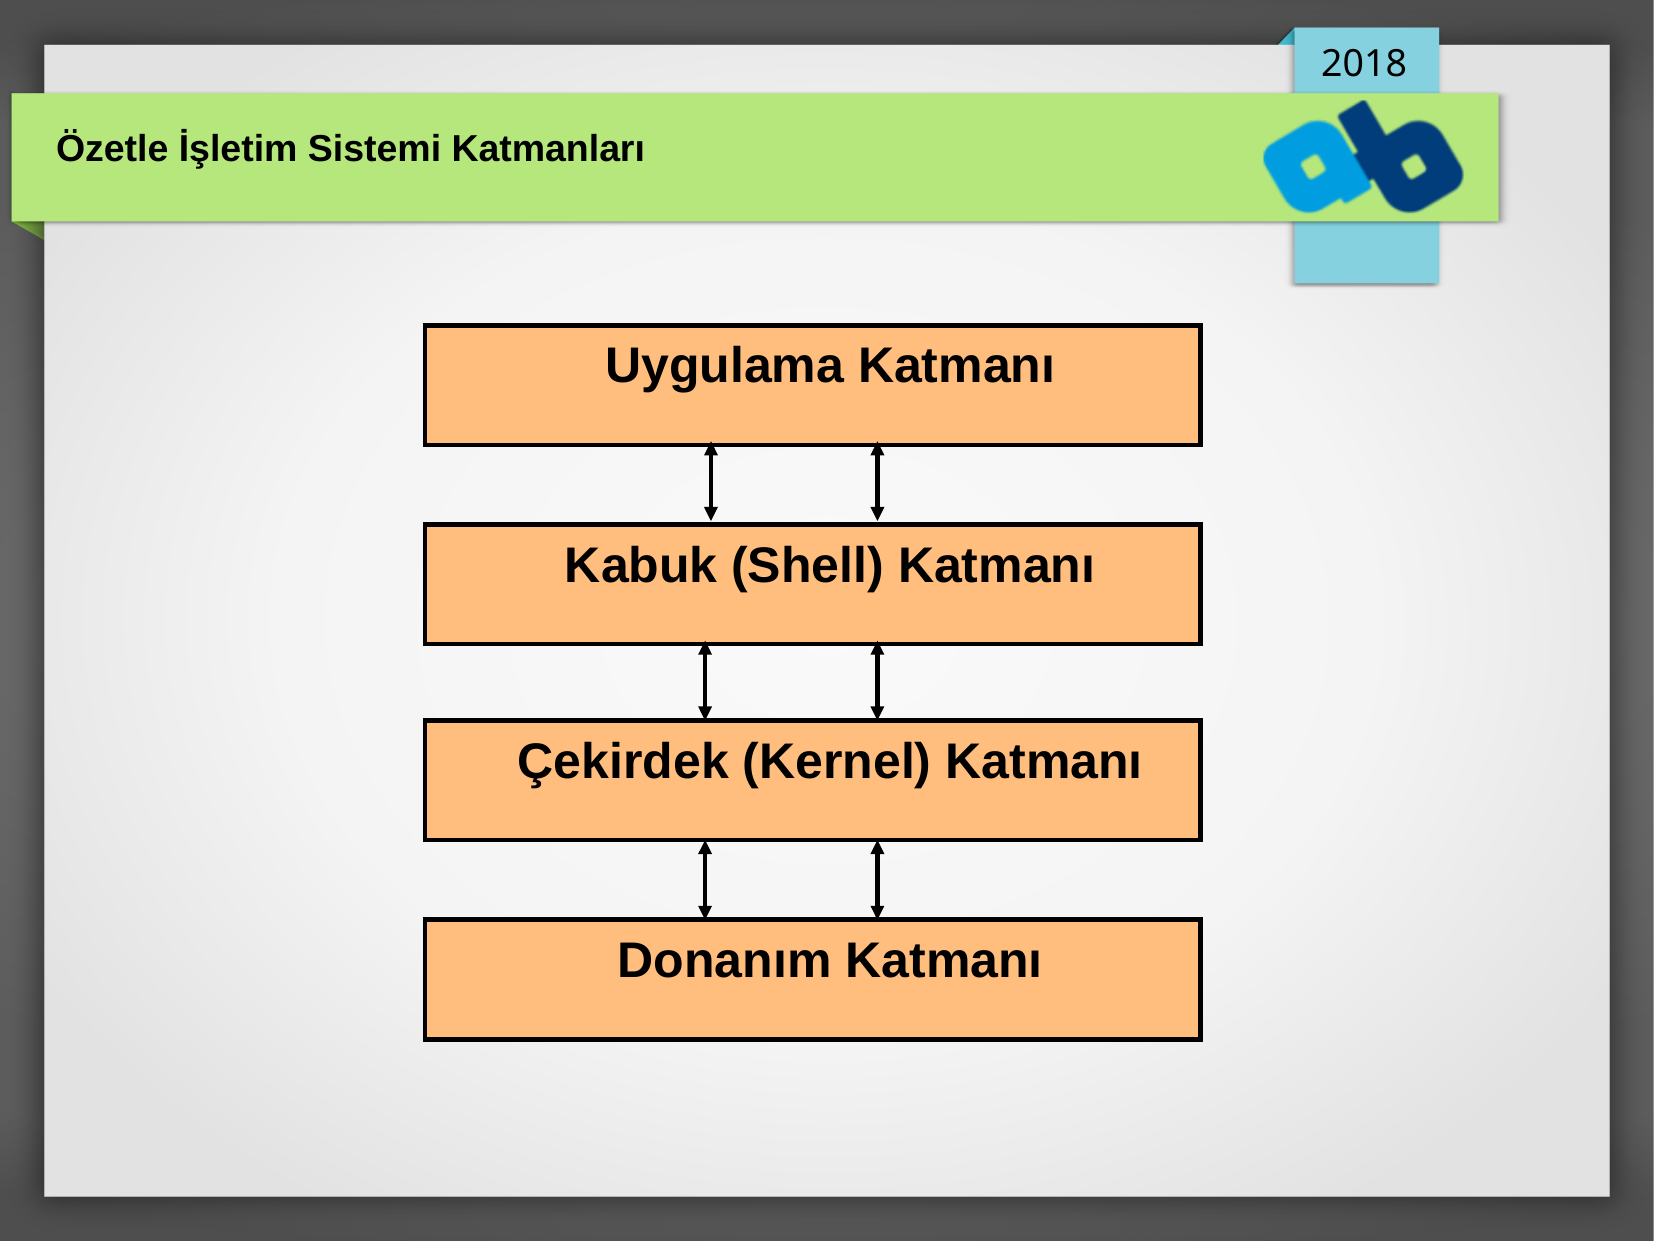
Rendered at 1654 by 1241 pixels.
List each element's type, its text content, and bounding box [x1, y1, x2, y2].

text_box Çekirdek (Kernel) Katmanı [425, 720, 1201, 841]
text_box Donanım Katmanı [425, 919, 1201, 1040]
text_box Uygulama Katmanı [425, 325, 1201, 445]
picture [0, 0, 1654, 1241]
text_box Kabuk (Shell) Katmanı [425, 524, 1201, 645]
text_box Özetle İşletim Sistemi Katmanları [41, 120, 1134, 220]
text_box 2018 [1299, 29, 1430, 98]
